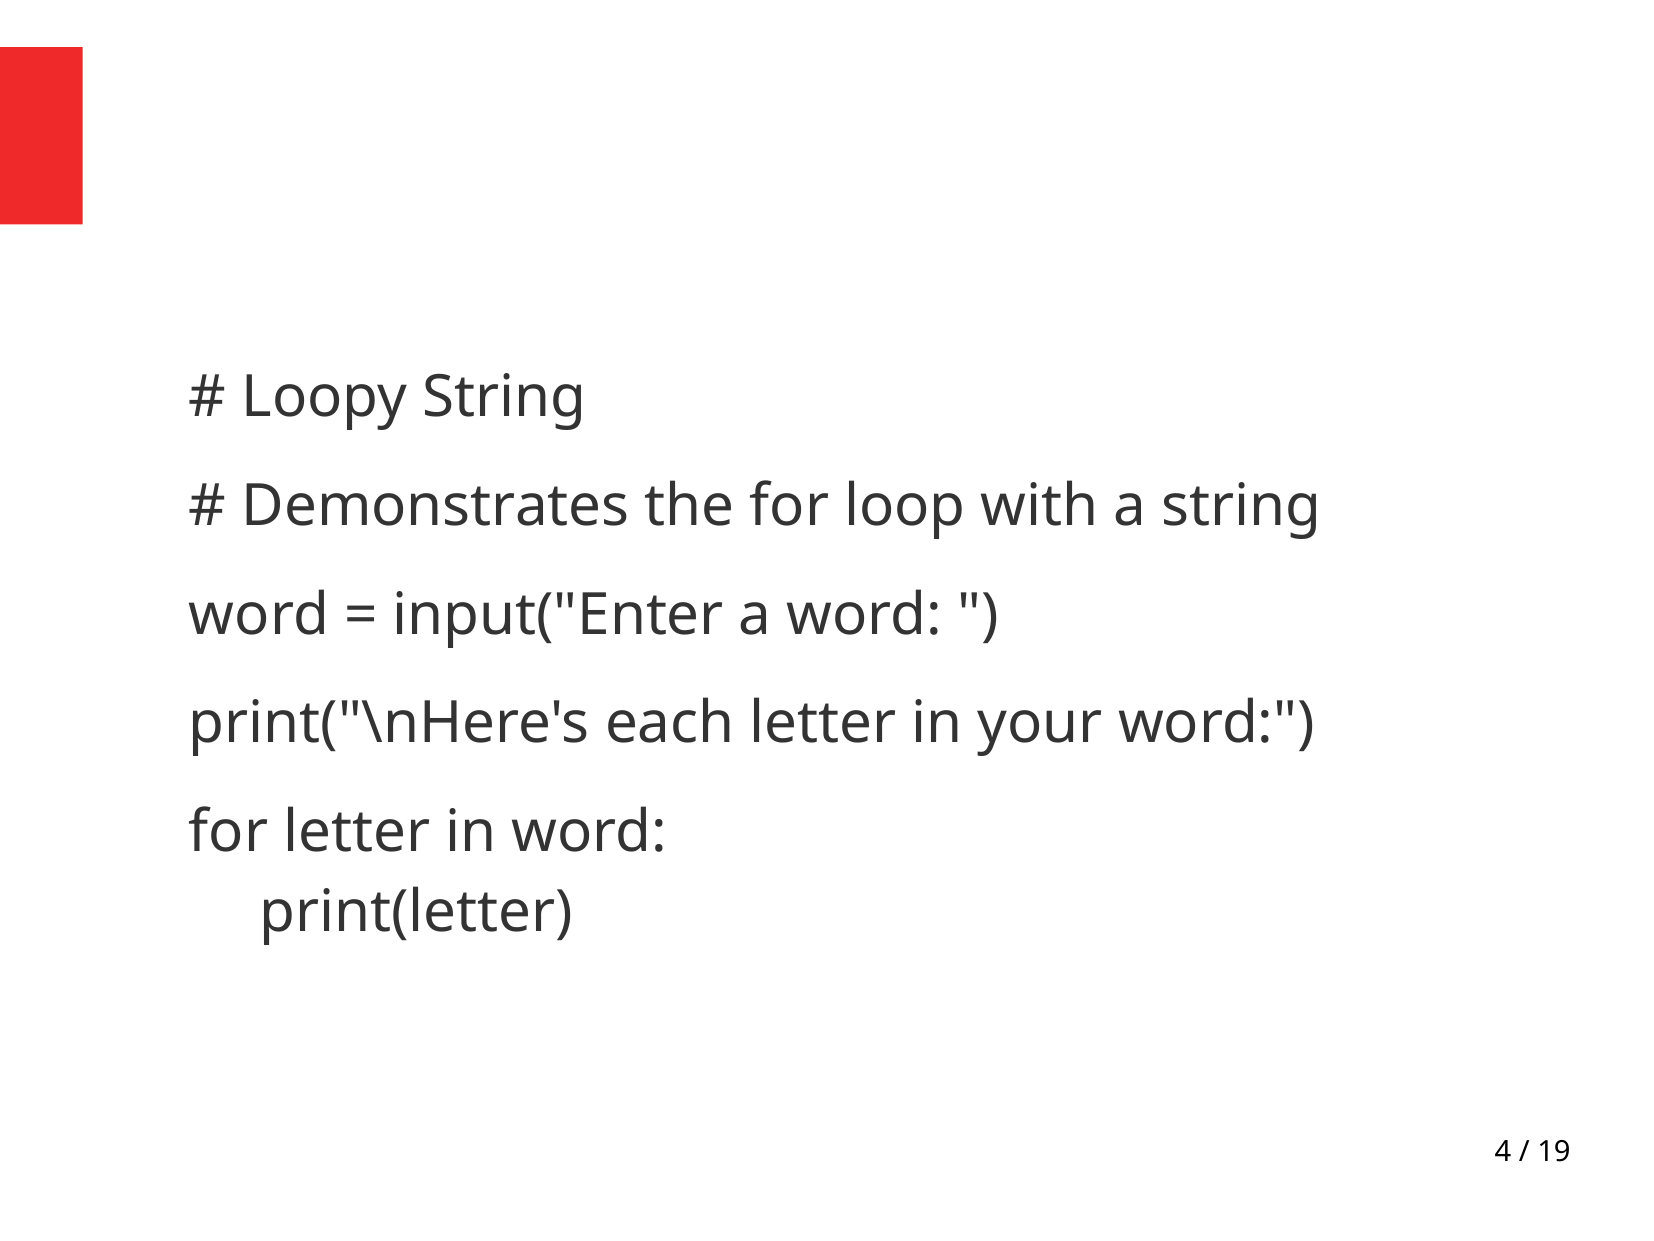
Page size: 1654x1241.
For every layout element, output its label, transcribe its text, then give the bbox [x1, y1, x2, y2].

list # Loopy String # Demonstrates the for loop with a string word = input("Enter a word: ") print("\nHere's each letter in your word:") for letter in word: print(letter) [118, 354, 1536, 1074]
